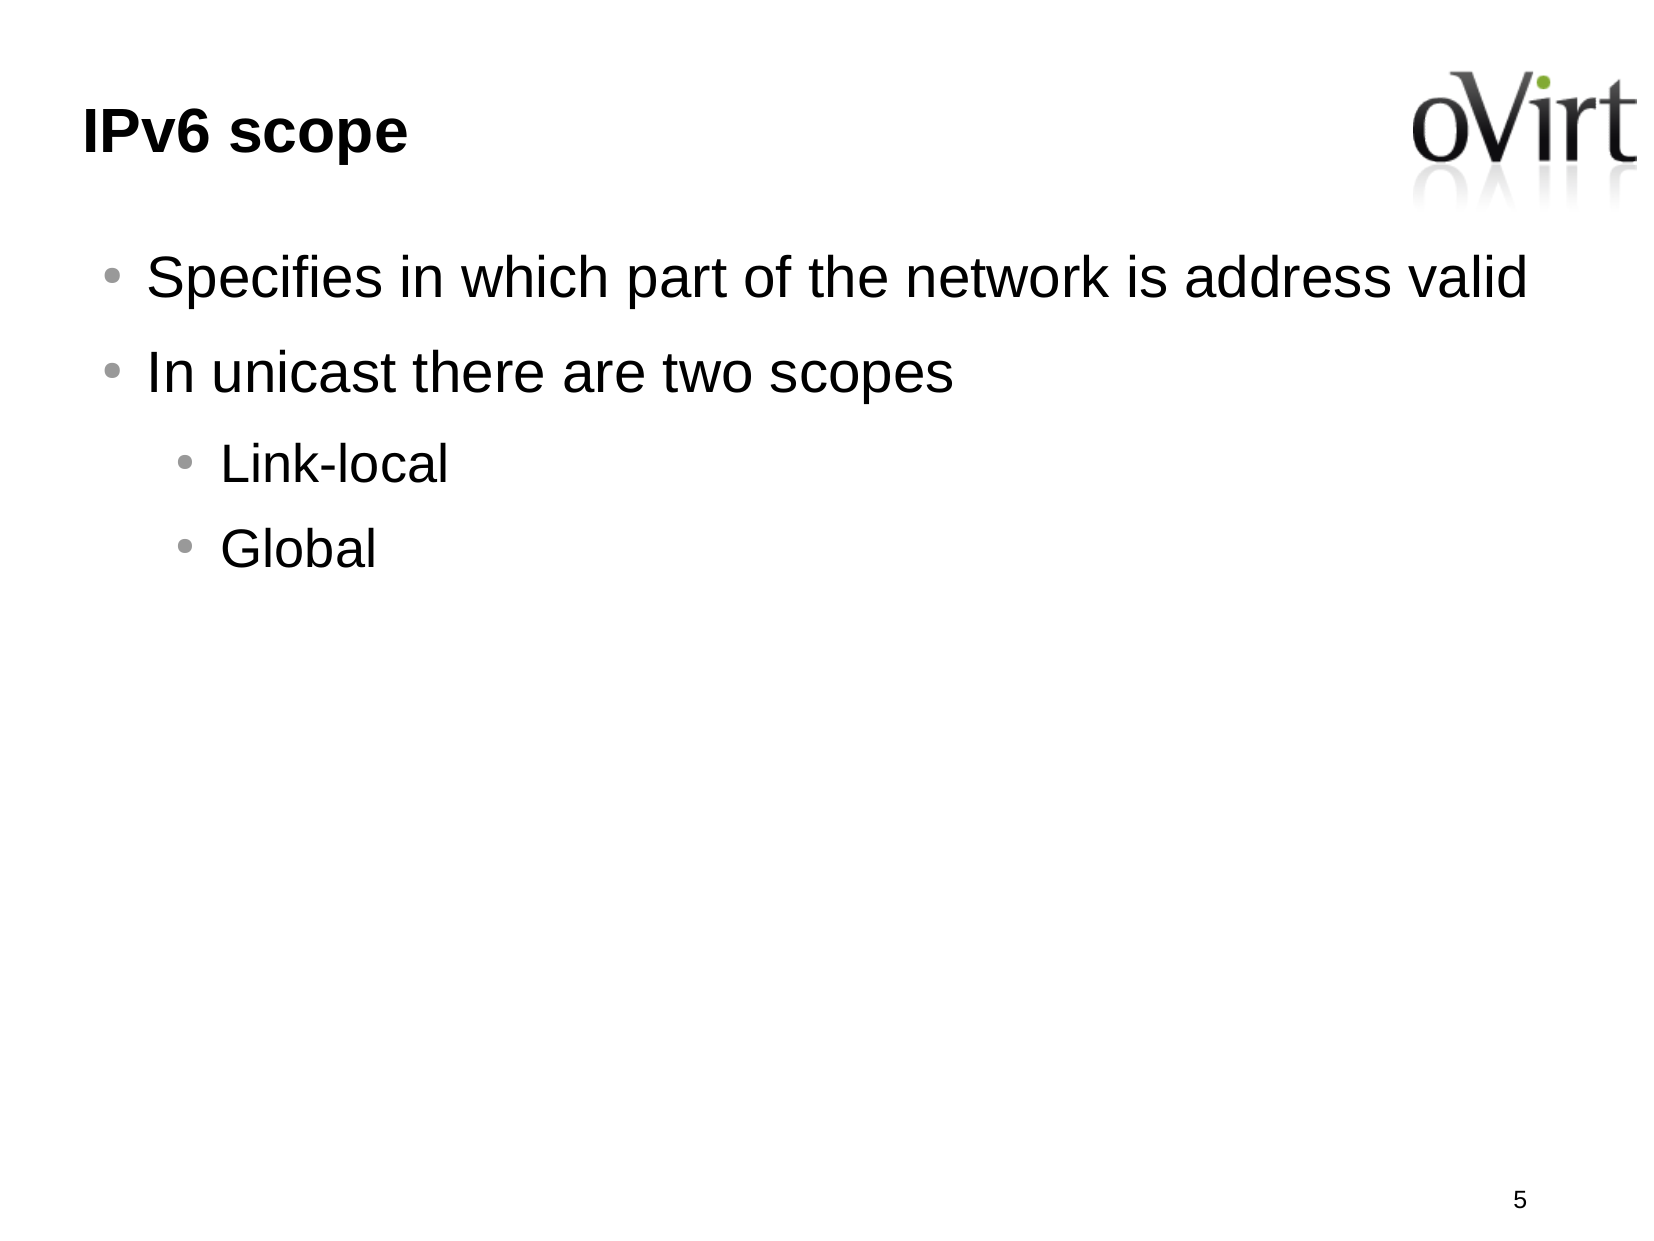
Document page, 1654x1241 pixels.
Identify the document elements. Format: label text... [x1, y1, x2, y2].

picture [1413, 63, 1637, 212]
title IPv6 scope [82, 37, 1303, 226]
list Specifies in which part of the network is address valid In unicast there are two scopes Link-local Global [86, 244, 1576, 1039]
